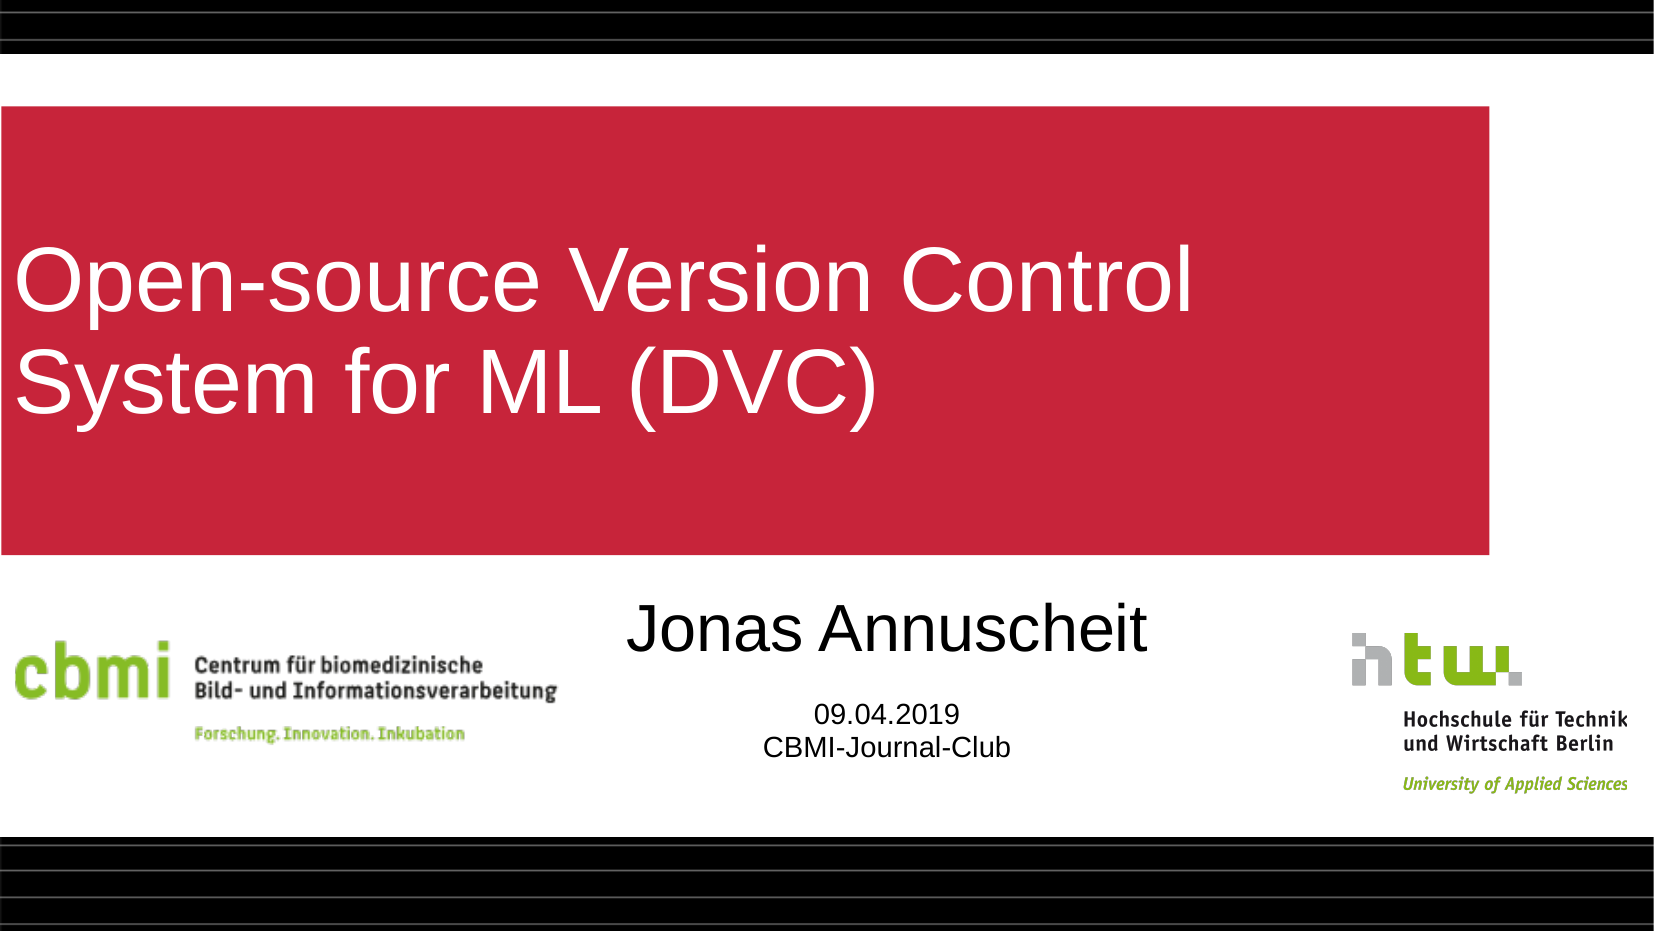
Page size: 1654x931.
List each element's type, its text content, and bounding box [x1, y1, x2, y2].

title Open-source Version Control System for ML (DVC) [1, 106, 1490, 556]
picture [0, 837, 1654, 931]
picture [1350, 628, 1627, 796]
picture [0, 0, 1654, 54]
subtitle Jonas Annuscheit 09.04.2019 CBMI-Journal-Club [625, 590, 1489, 804]
picture [14, 625, 559, 756]
